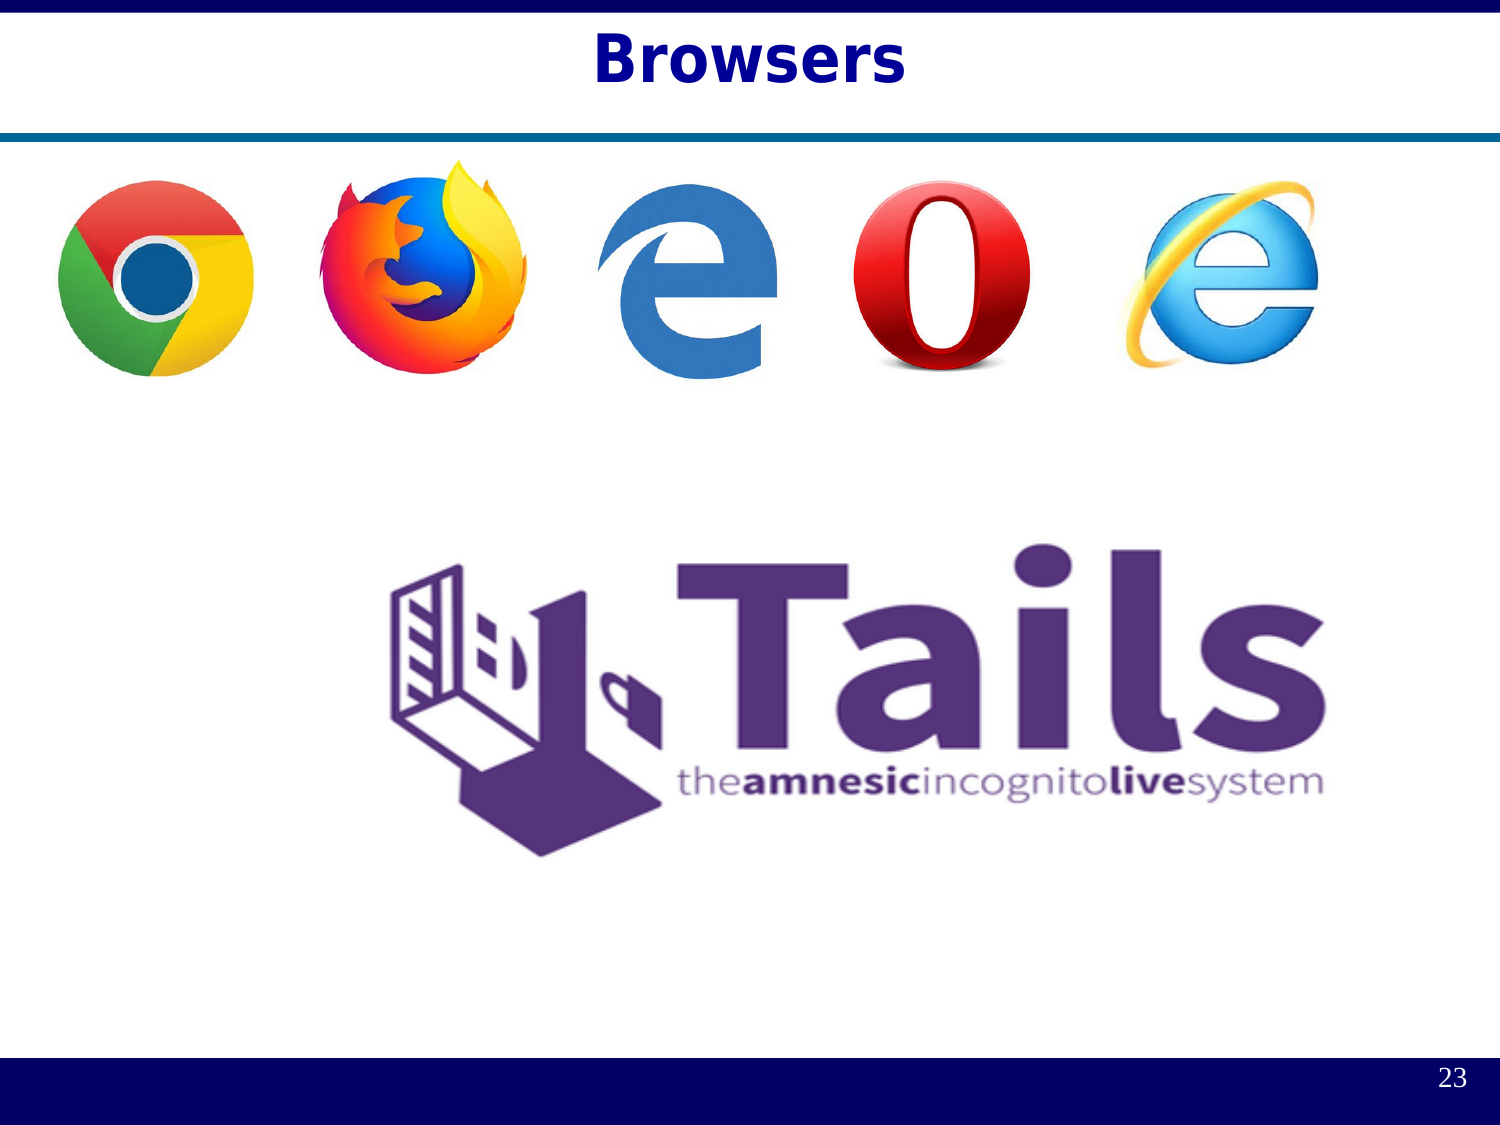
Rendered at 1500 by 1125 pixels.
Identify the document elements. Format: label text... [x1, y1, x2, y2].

picture [588, 179, 796, 386]
picture [54, 180, 256, 379]
picture [287, 467, 1475, 931]
picture [840, 178, 1039, 376]
picture [1109, 173, 1336, 376]
title Browsers [30, 0, 1471, 126]
picture [315, 160, 529, 376]
